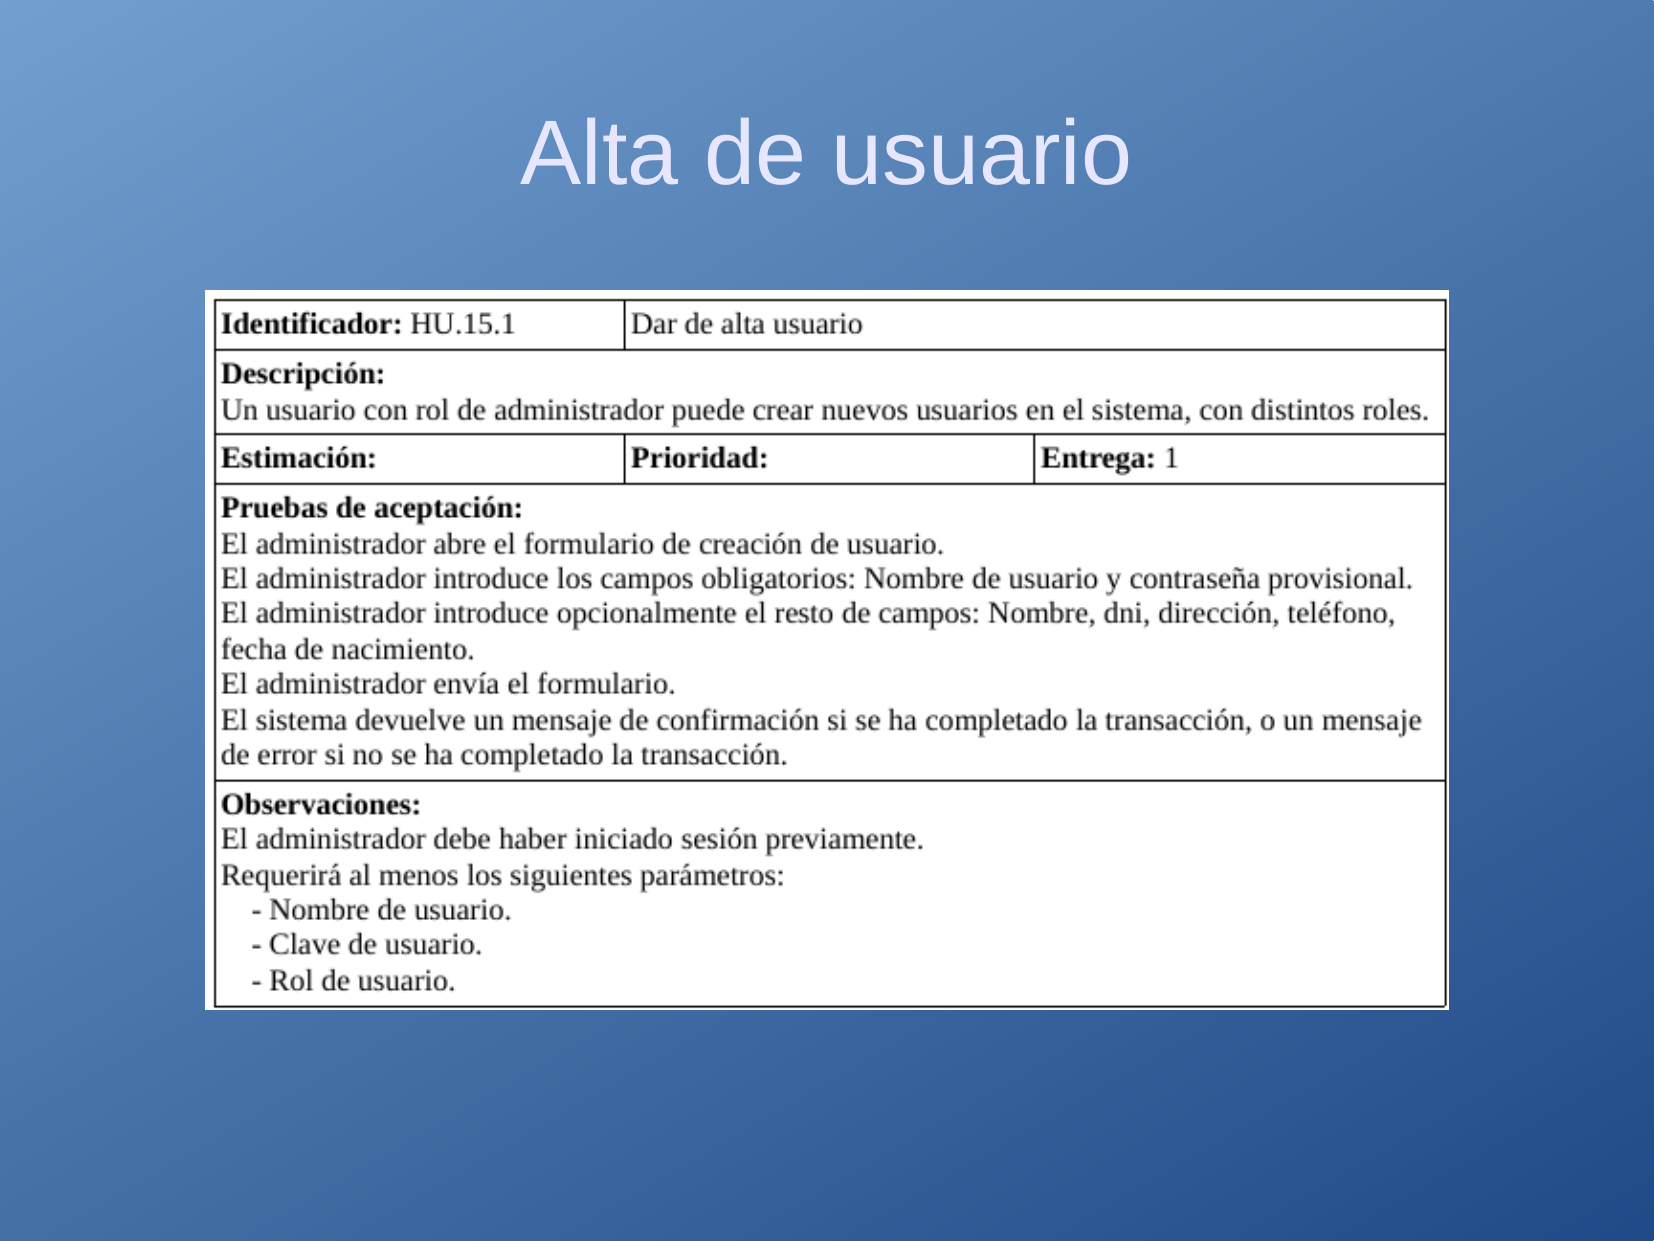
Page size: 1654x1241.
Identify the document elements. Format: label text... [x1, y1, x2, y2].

picture [205, 290, 1449, 1010]
title Alta de usuario [82, 49, 1571, 257]
